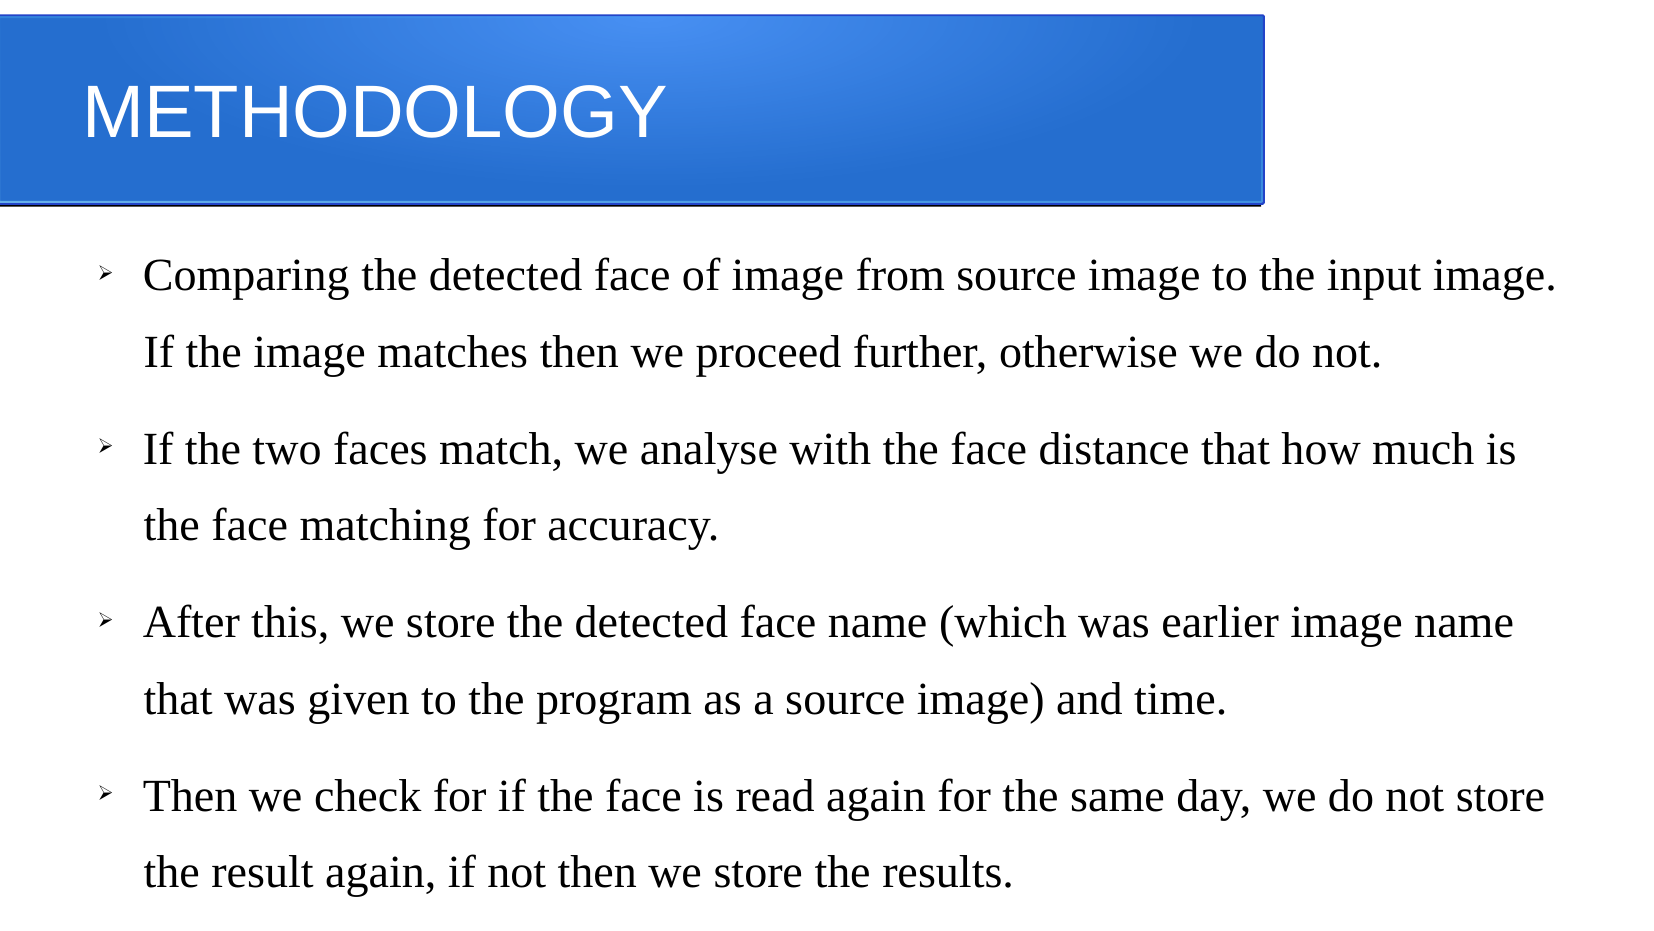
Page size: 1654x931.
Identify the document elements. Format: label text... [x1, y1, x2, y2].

list Comparing the detected face of image from source image to the input image. If the image matches then we proceed further, otherwise we do not. If the two faces match, we analyse with the face distance that how much is the face matching for accuracy. After this, we store the detected face name (which was earlier image name that was given to the program as a source image) and time. Then we check for if the face is read again for the same day, we do not store the result again, if not then we store the results. [82, 224, 1571, 910]
title METHODOLOGY [82, 35, 1235, 189]
